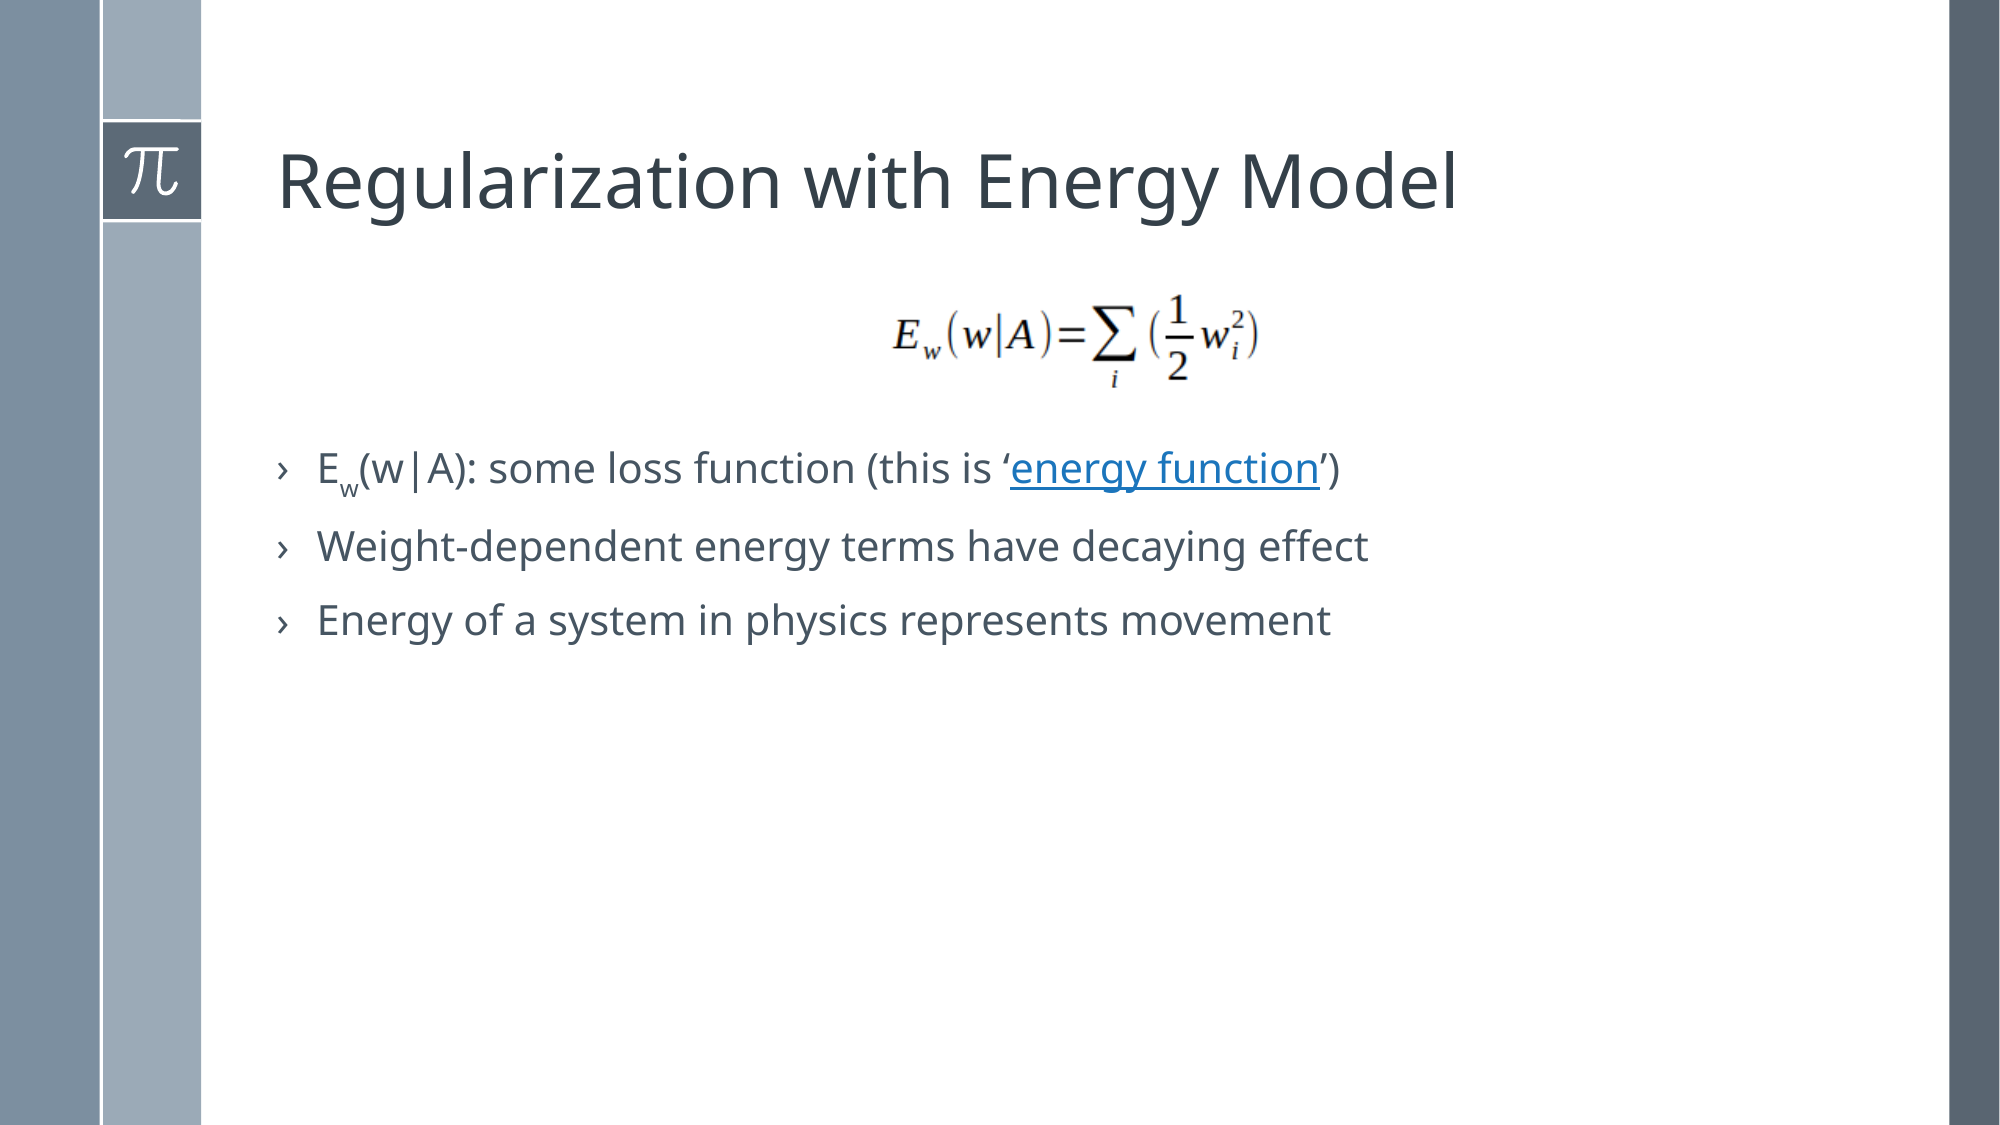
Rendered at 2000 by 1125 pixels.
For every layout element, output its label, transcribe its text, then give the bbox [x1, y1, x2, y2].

text_box Regularization with Energy Model [261, 29, 1867, 233]
text_box Ew(w|A): some loss function (this is ‘energy function’) Weight-dependent energy terms have decaying effect Energy of a system in physics represents movement [261, 262, 1845, 1013]
picture [870, 262, 1277, 410]
